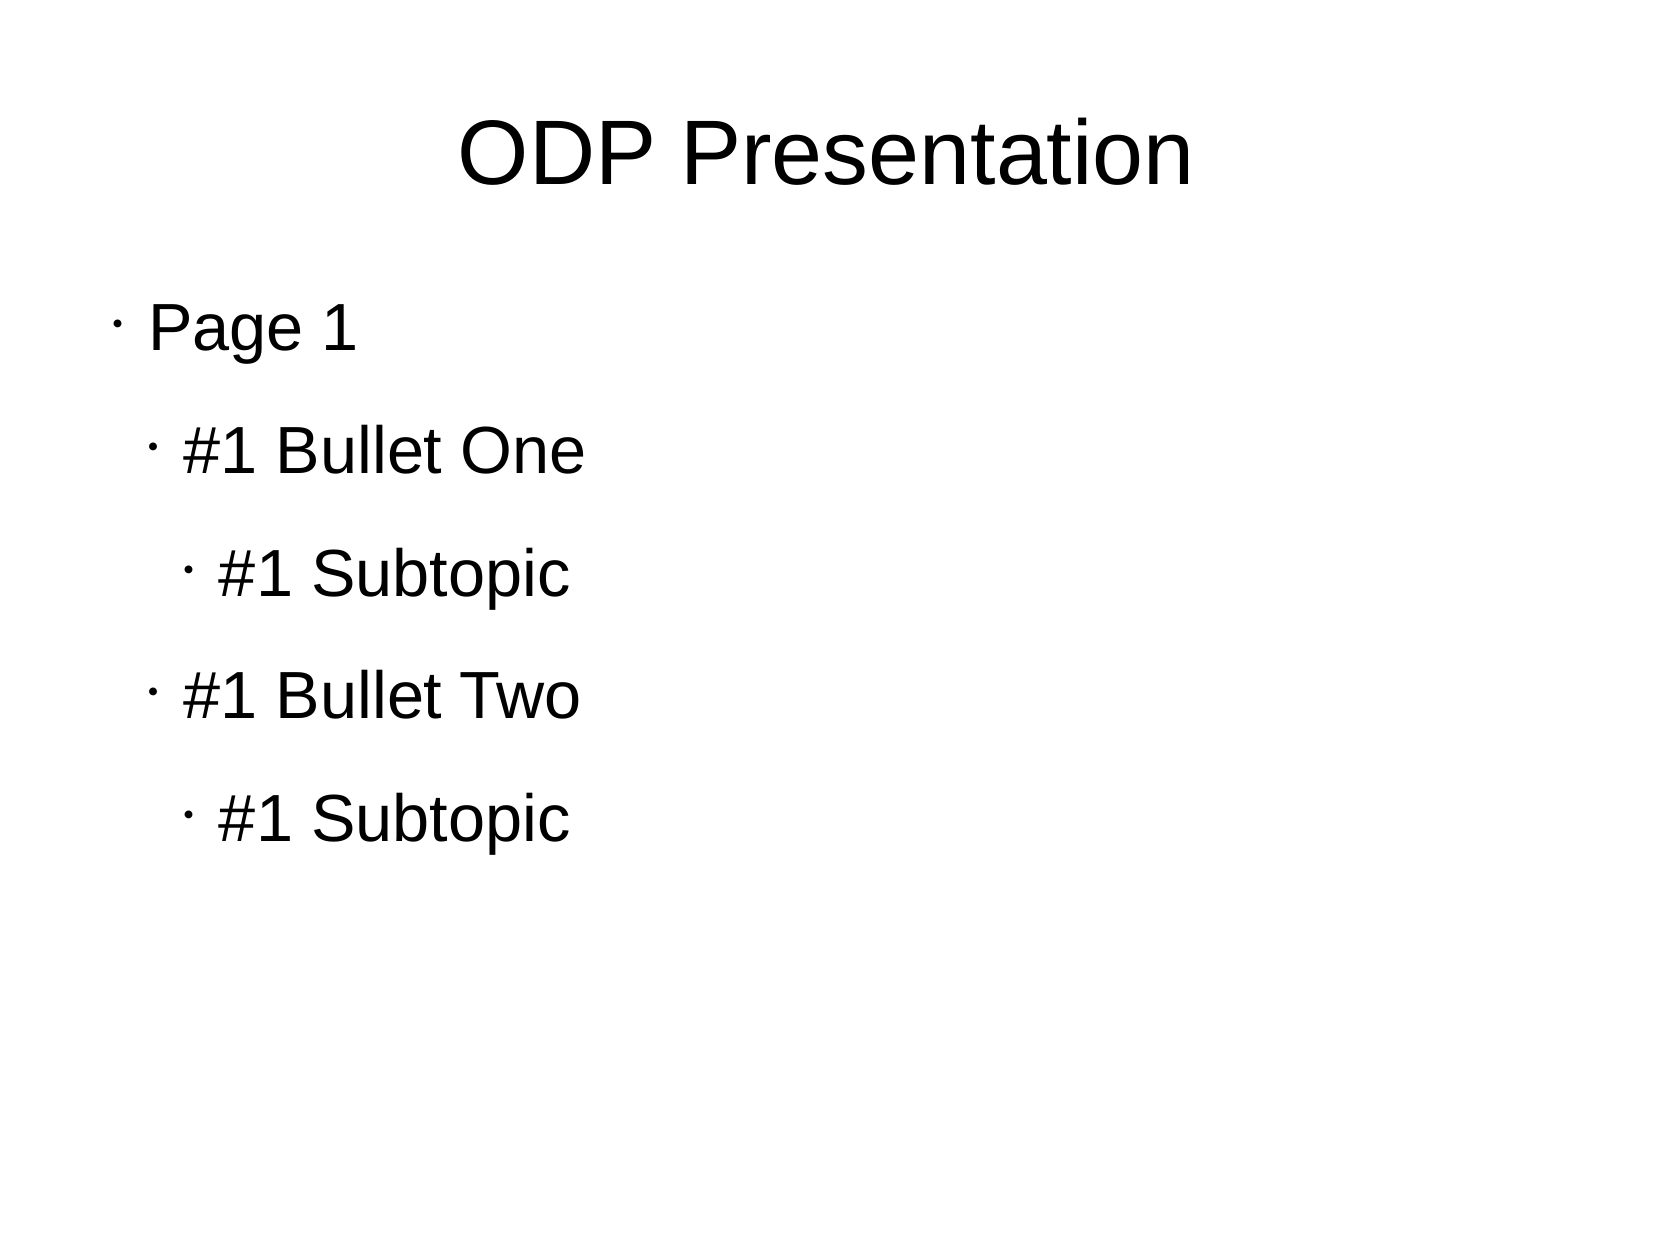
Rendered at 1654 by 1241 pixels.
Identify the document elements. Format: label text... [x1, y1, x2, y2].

title ODP Presentation [82, 49, 1571, 257]
subtitle Page 1 #1 Bullet One #1 Subtopic #1 Bullet Two #1 Subtopic [82, 290, 1571, 1010]
